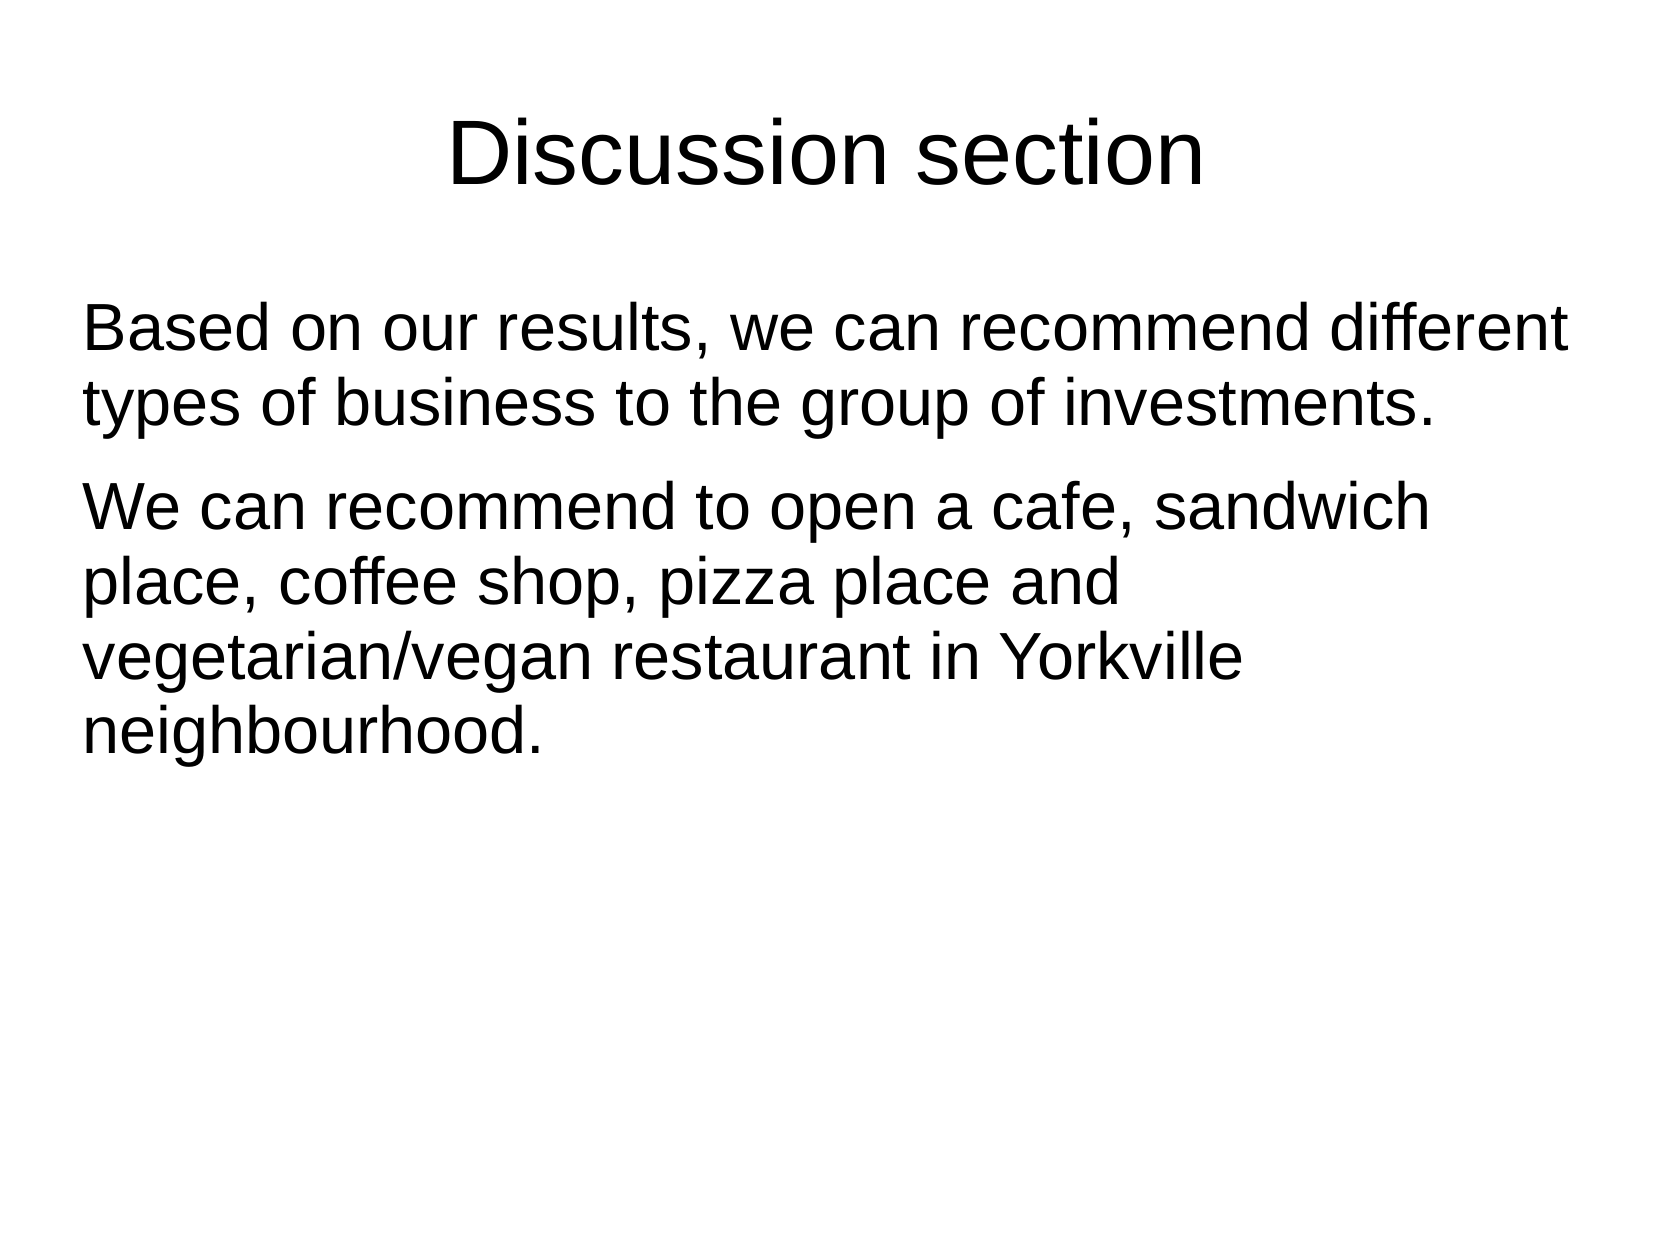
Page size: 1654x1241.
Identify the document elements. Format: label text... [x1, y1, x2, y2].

list Based on our results, we can recommend different types of business to the group of investments. We can recommend to open a cafe, sandwich place, coffee shop, pizza place and vegetarian/vegan restaurant in Yorkville neighbourhood. [82, 290, 1571, 1109]
title Discussion section [82, 49, 1571, 257]
